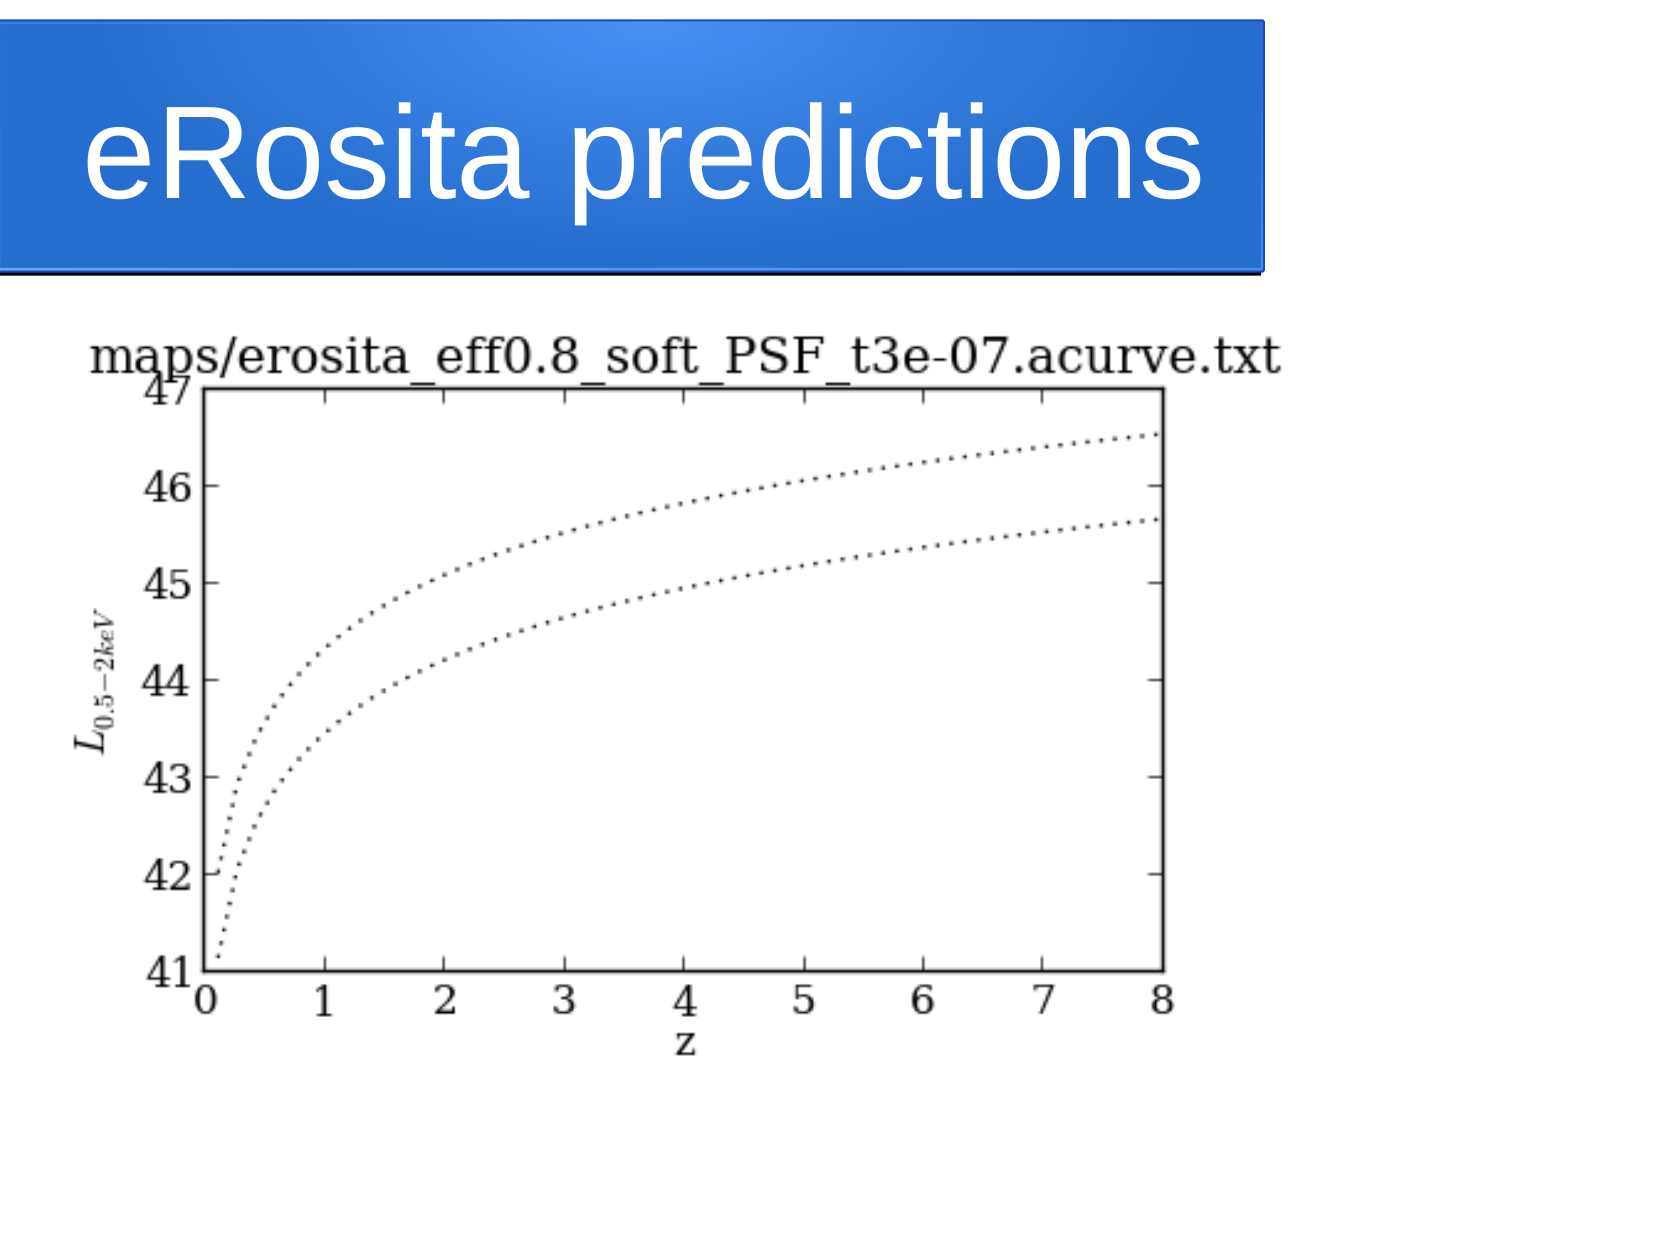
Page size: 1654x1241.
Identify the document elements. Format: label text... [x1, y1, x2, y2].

title eRosita predictions [82, 49, 1250, 257]
picture [50, 313, 1306, 1081]
